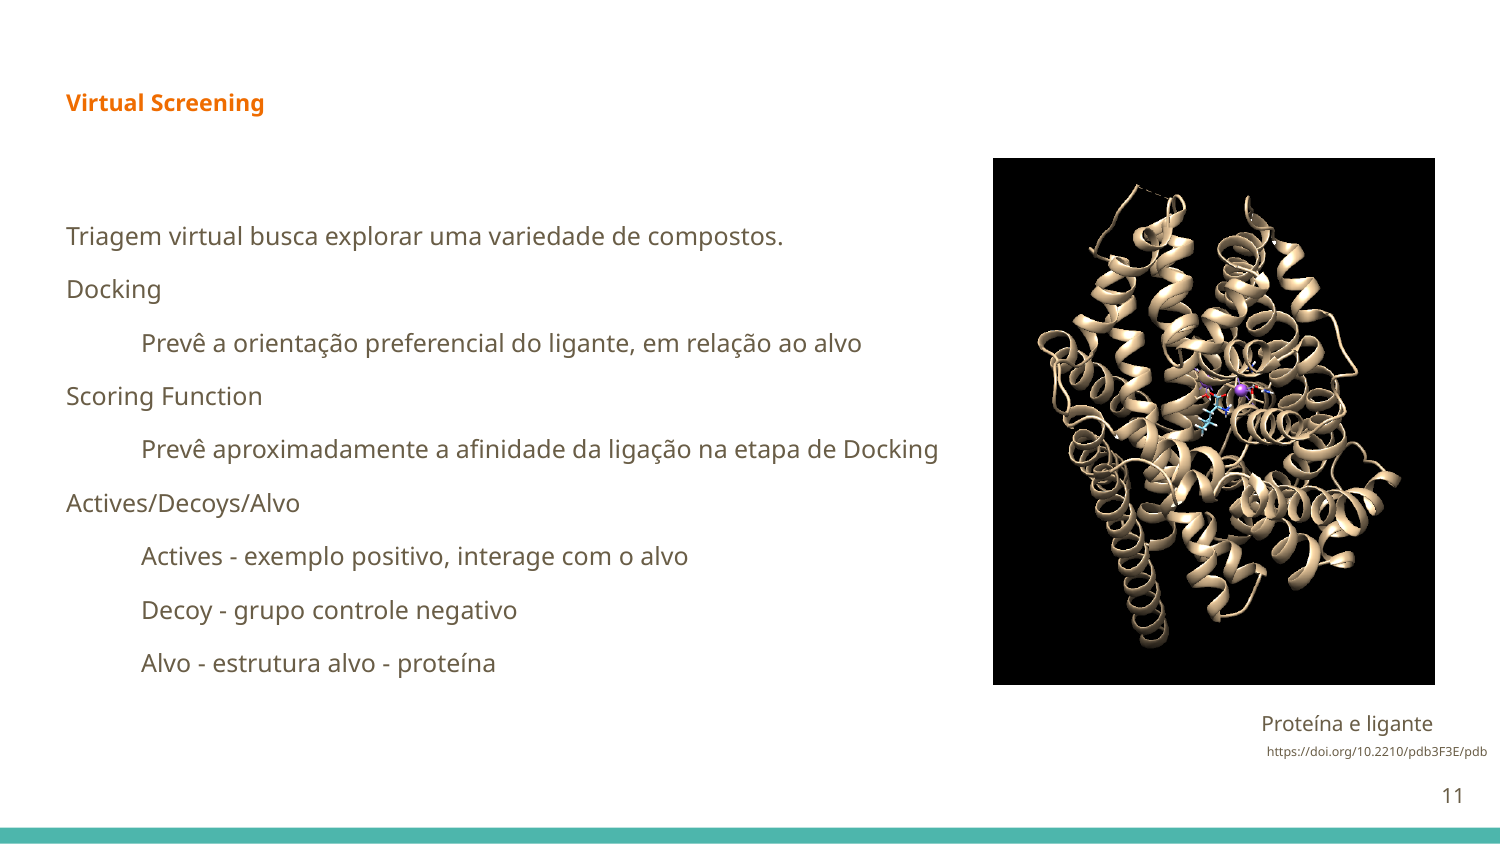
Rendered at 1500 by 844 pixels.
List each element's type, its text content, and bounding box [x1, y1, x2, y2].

text_box Proteína e ligante https://doi.org/10.2210/pdb3F3E/pdb [1246, 695, 1500, 776]
list Triagem virtual busca explorar uma variedade de compostos. Docking Prevê a orientação preferencial do ligante, em relação ao alvo Scoring Function Prevê aproximadamente a afinidade da ligação na etapa de Docking Actives/Decoys/Alvo Actives - exemplo positivo, interage com o alvo Decoy - grupo controle negativo Alvo - estrutura alvo - proteína [51, 207, 994, 765]
slide_number <number> [1389, 776, 1480, 830]
picture [993, 158, 1435, 685]
title Virtual Screening [51, 72, 1449, 189]
